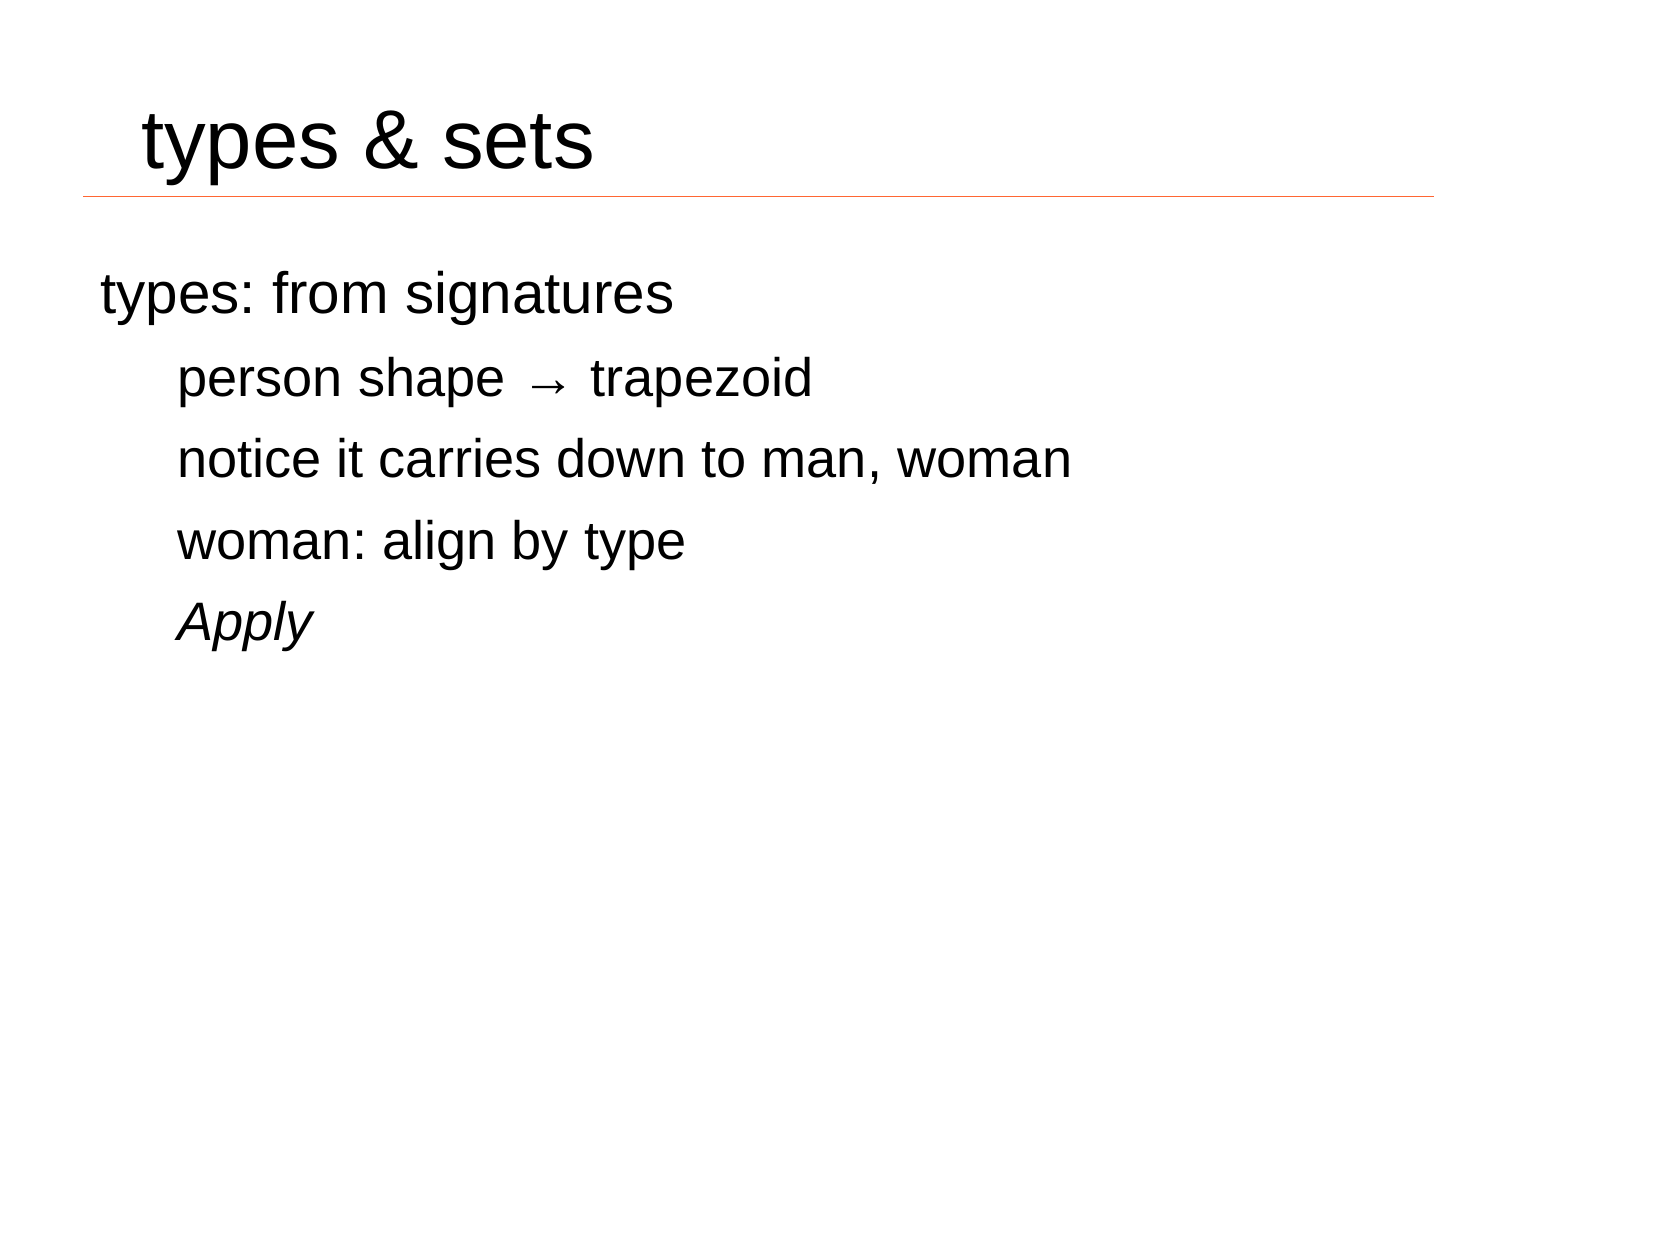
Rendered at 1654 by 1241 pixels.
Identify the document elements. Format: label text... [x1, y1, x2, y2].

list types: from signatures person shape → trapezoid notice it carries down to man, woman woman: align by type Apply [82, 261, 1571, 1120]
title types & sets [141, 86, 1604, 193]
